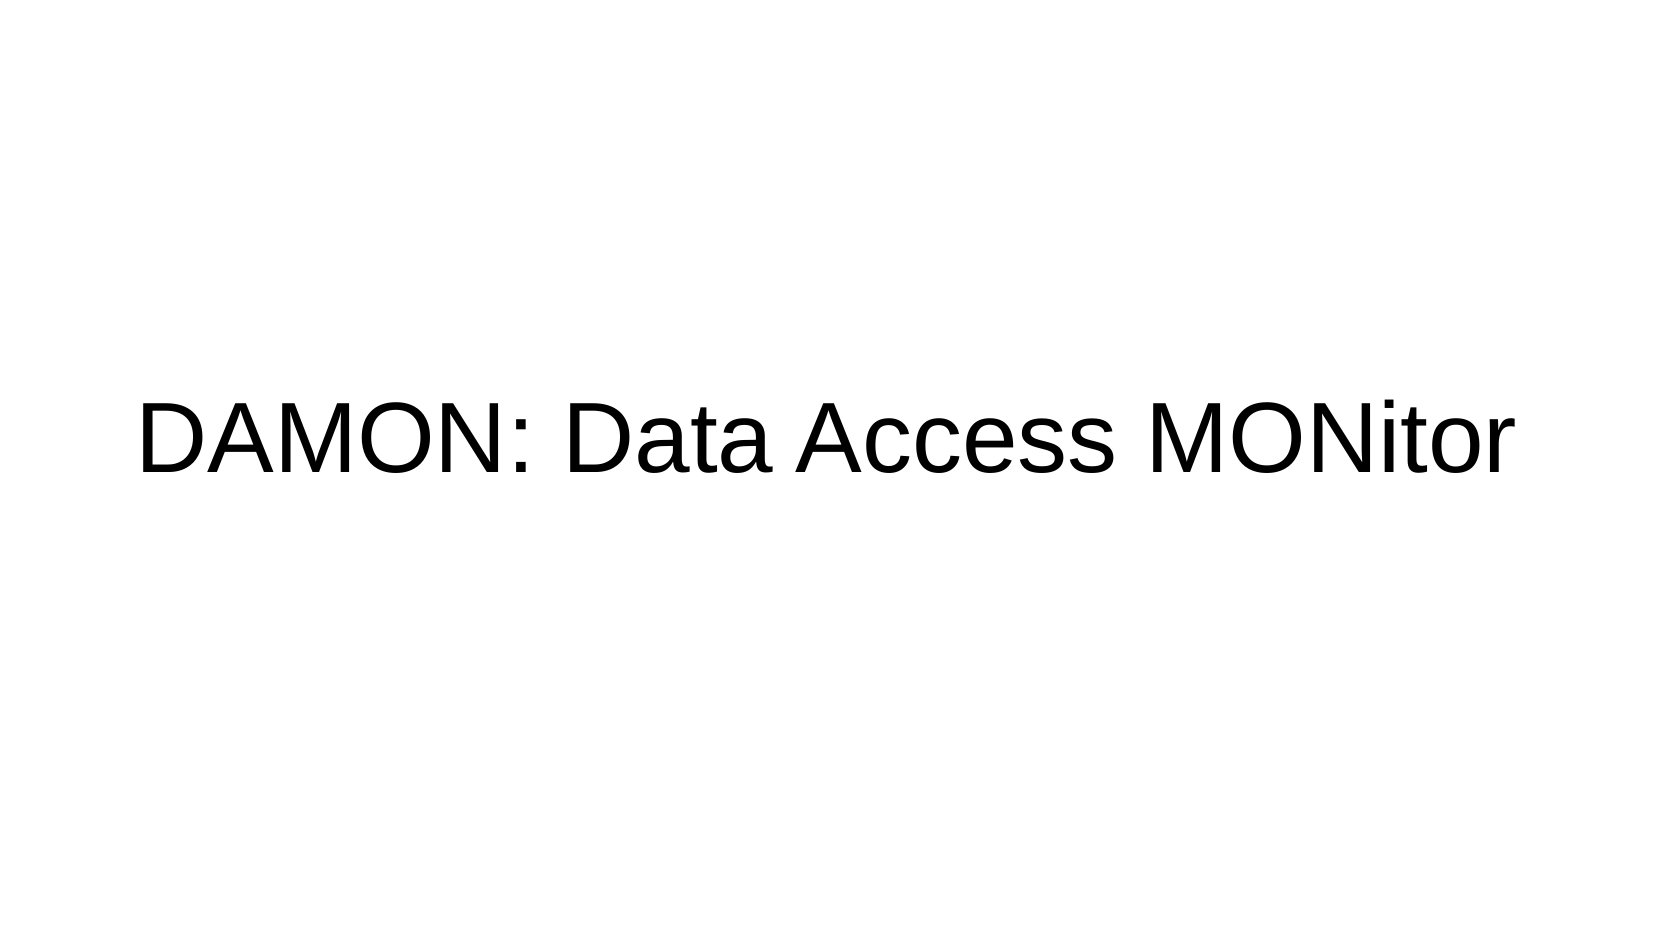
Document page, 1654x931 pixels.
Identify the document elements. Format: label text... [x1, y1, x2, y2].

text_box DAMON: Data Access MONitor [82, 108, 1571, 767]
